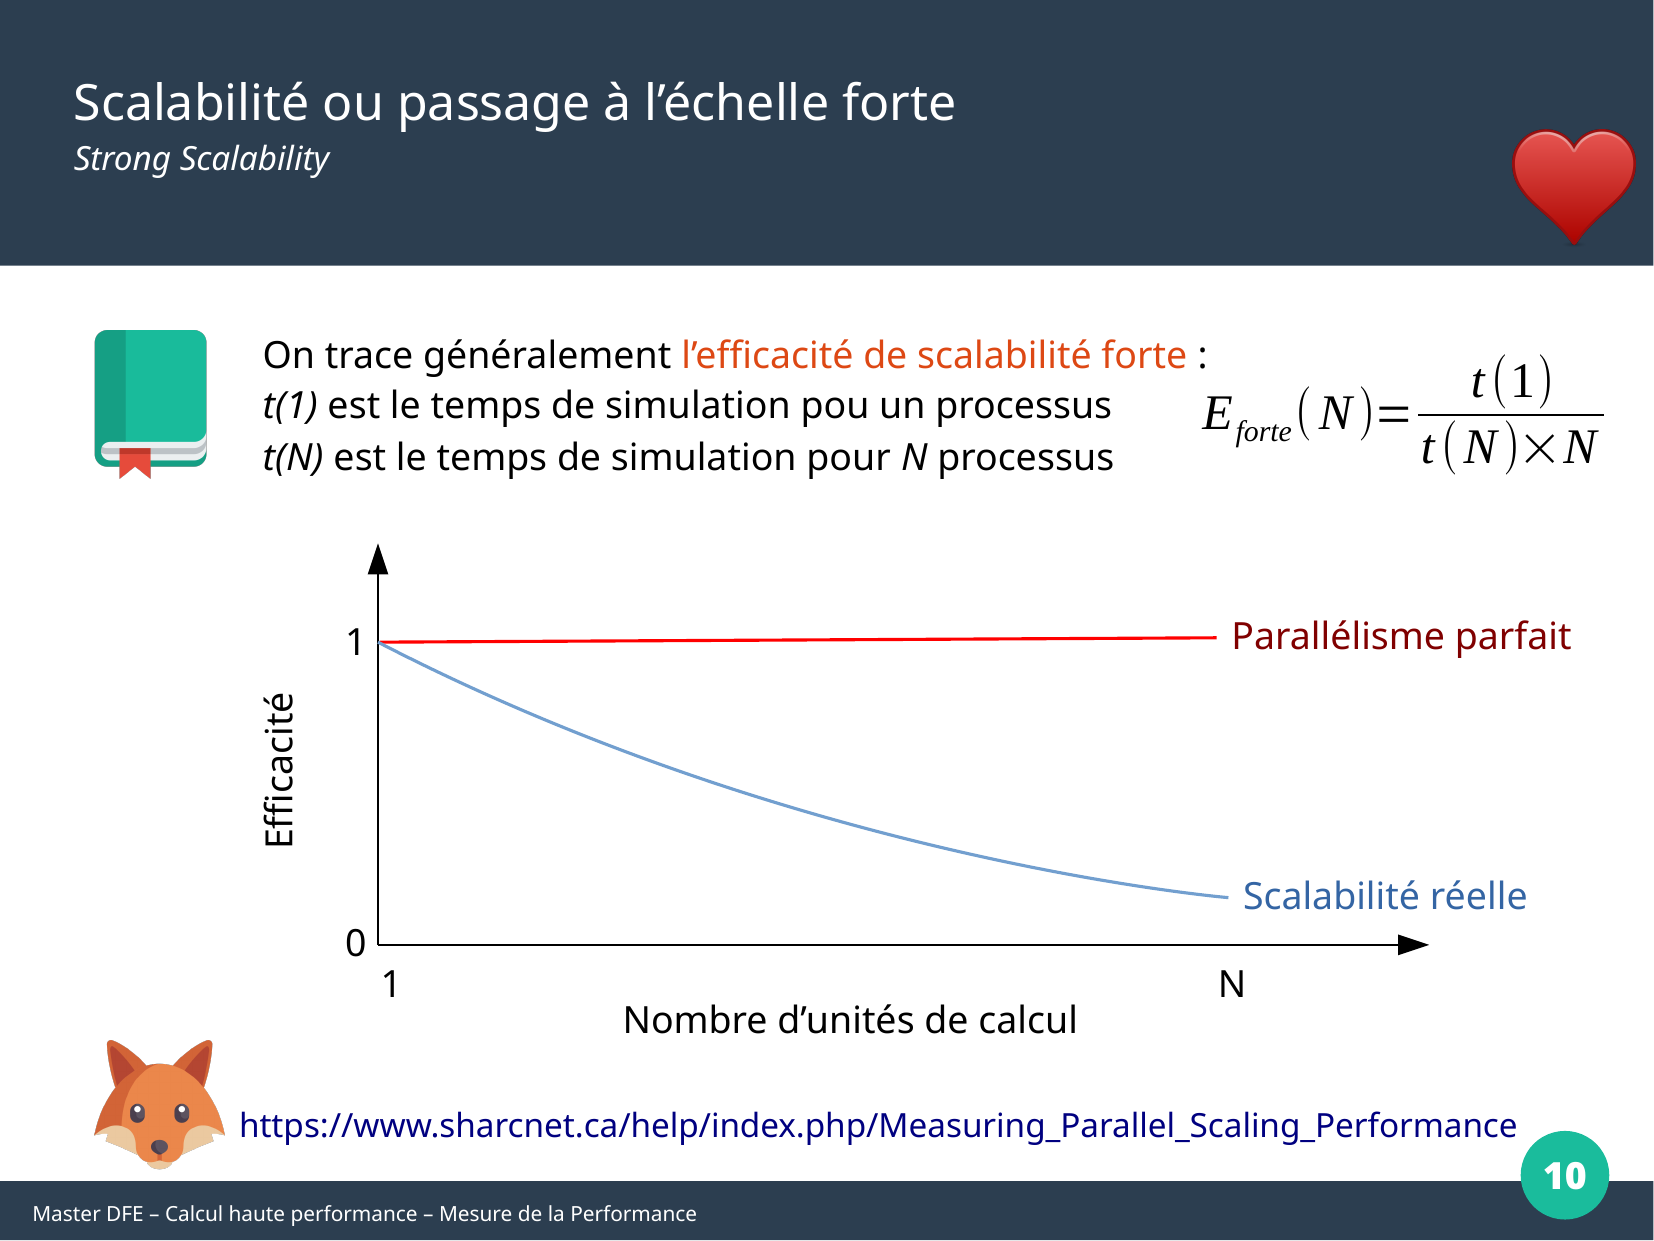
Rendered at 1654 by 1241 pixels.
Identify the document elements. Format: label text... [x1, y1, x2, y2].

text_box On trace généralement l’efficacité de scalabilité forte : t(1) est le temps de simulation pou un processus t(N) est le temps de simulation pour N processus [247, 320, 1571, 488]
text_box 1 [298, 608, 382, 674]
text_box 0 [298, 909, 382, 976]
text_box Parallélisme parfait [1216, 602, 1595, 719]
text_box Scalabilité ou passage à l’échelle forte Strong Scalability [59, 59, 1477, 187]
chart [1192, 351, 1613, 479]
text_box 1 [334, 950, 417, 1016]
text_box Nombre d’unités de calcul [561, 986, 1140, 1052]
text_box Master DFE – Calcul haute performance – Mesure de la Performance [17, 1191, 1436, 1235]
text_box Scalabilité réelle [1228, 862, 1607, 934]
picture [76, 330, 225, 479]
text_box https://www.sharcnet.ca/help/index.php/Measuring_Parallel_Scaling_Performance [224, 1094, 1654, 1212]
text_box N [1178, 950, 1262, 1016]
picture [94, 1039, 225, 1170]
text_box Efficacité [244, 481, 311, 1061]
picture [1512, 129, 1636, 248]
